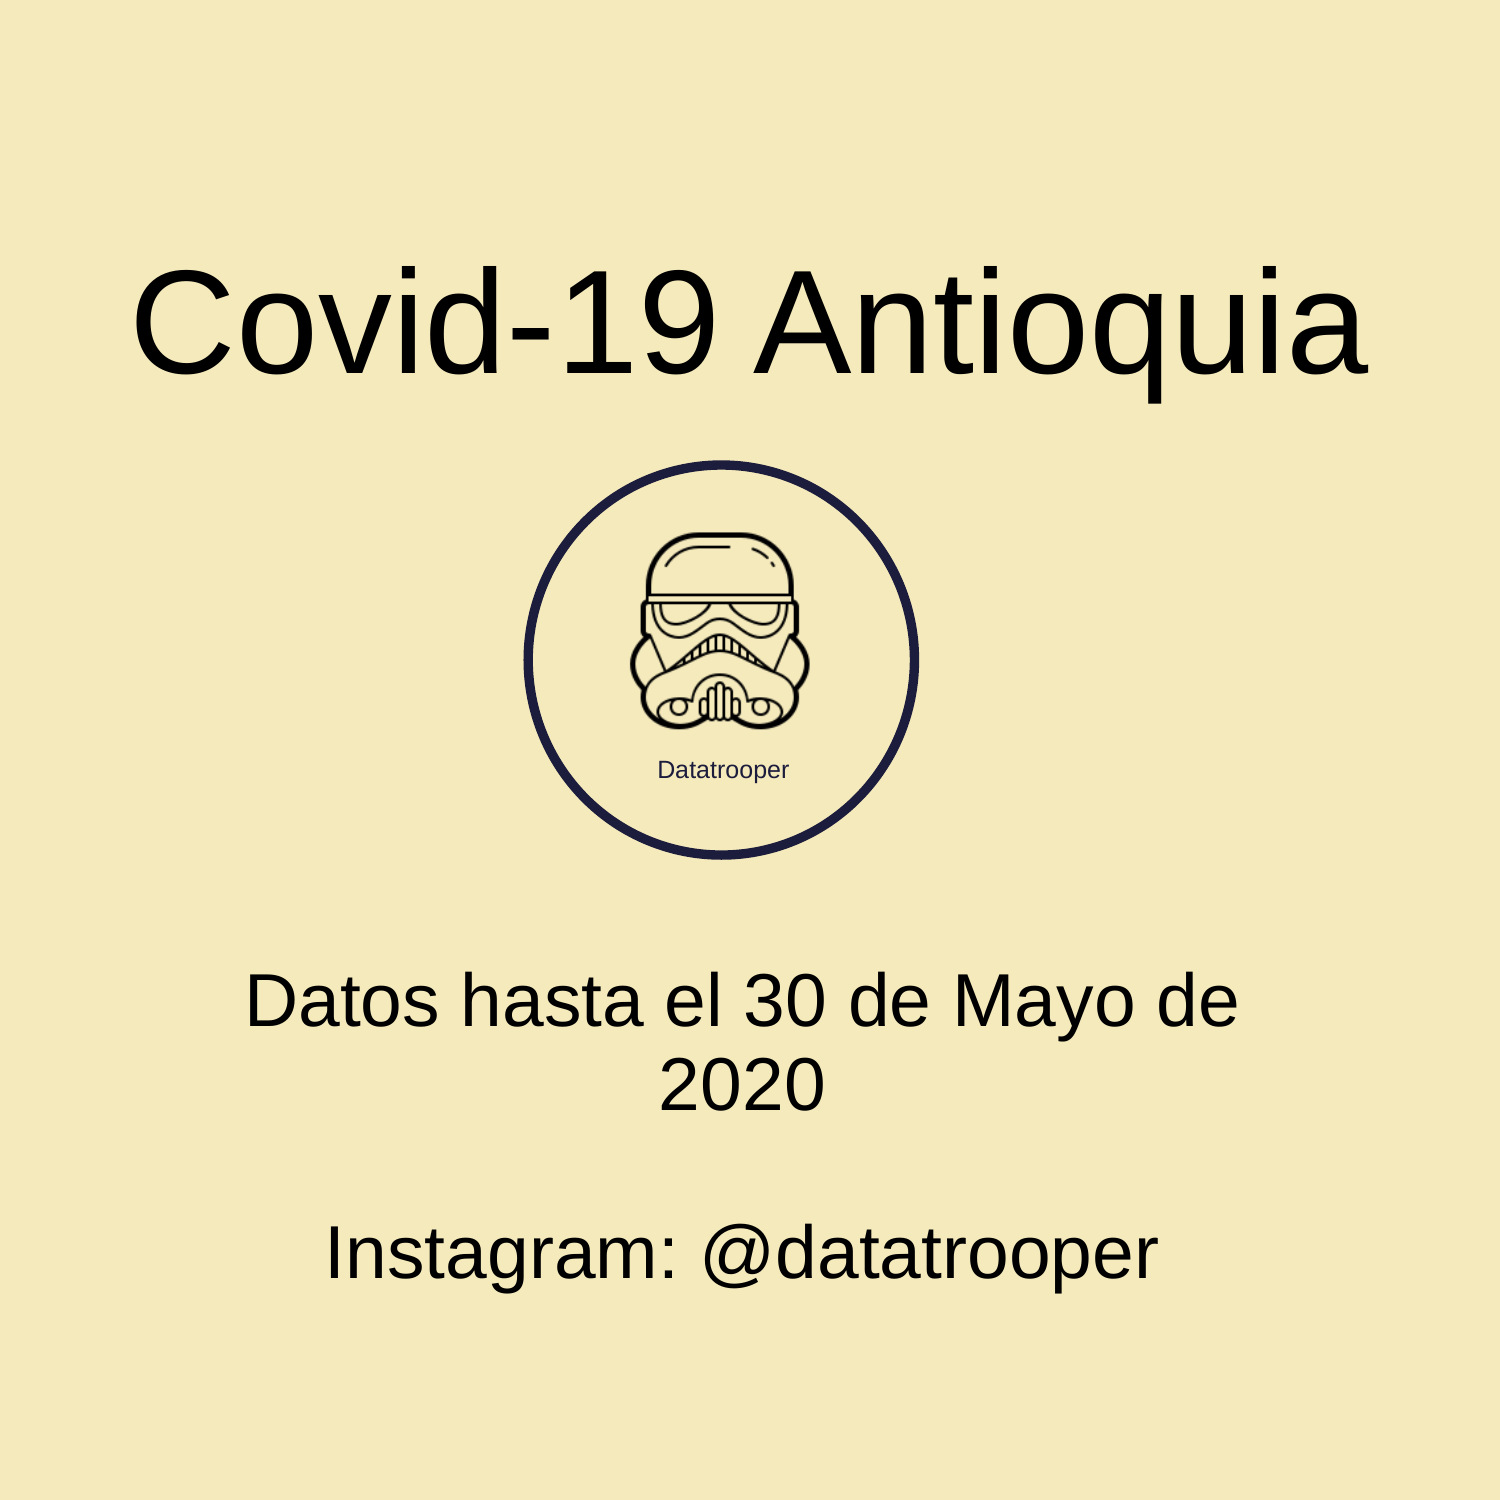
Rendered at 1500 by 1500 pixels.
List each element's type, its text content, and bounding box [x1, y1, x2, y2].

title Datos hasta el 30 de Mayo de 2020 [225, 944, 1260, 1141]
text_box [528, 516, 915, 856]
title Instagram: @datatrooper [225, 1154, 1261, 1351]
text_box Datatrooper [657, 730, 790, 811]
title Covid-19 Antioquia [75, 74, 1425, 571]
text_box [613, 465, 829, 498]
picture [588, 498, 852, 764]
